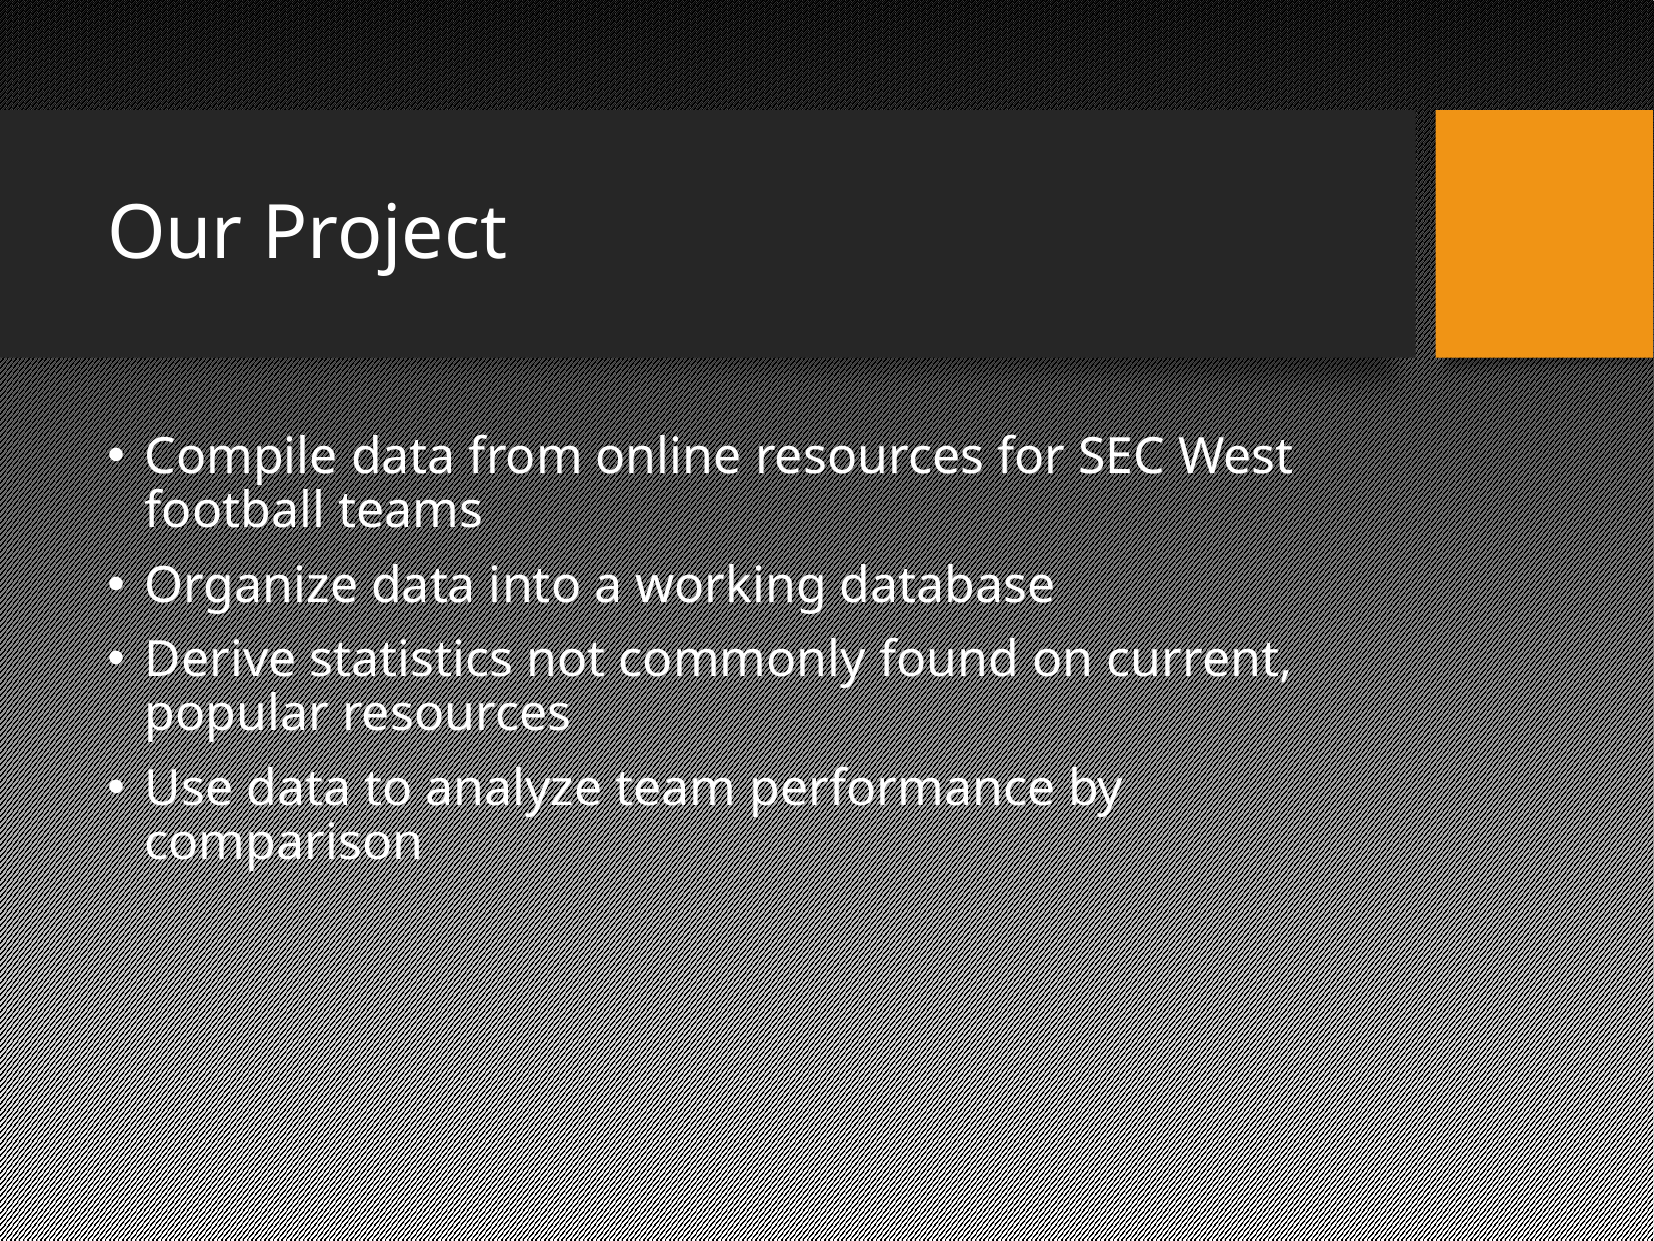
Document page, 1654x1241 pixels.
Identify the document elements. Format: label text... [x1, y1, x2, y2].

title Our Project [92, 136, 1397, 332]
picture [0, 0, 1654, 1241]
list Compile data from online resources for SEC West football teams Organize data into a working database Derive statistics not commonly found on current, popular resources Use data to analyze team performance by comparison [92, 422, 1397, 1074]
